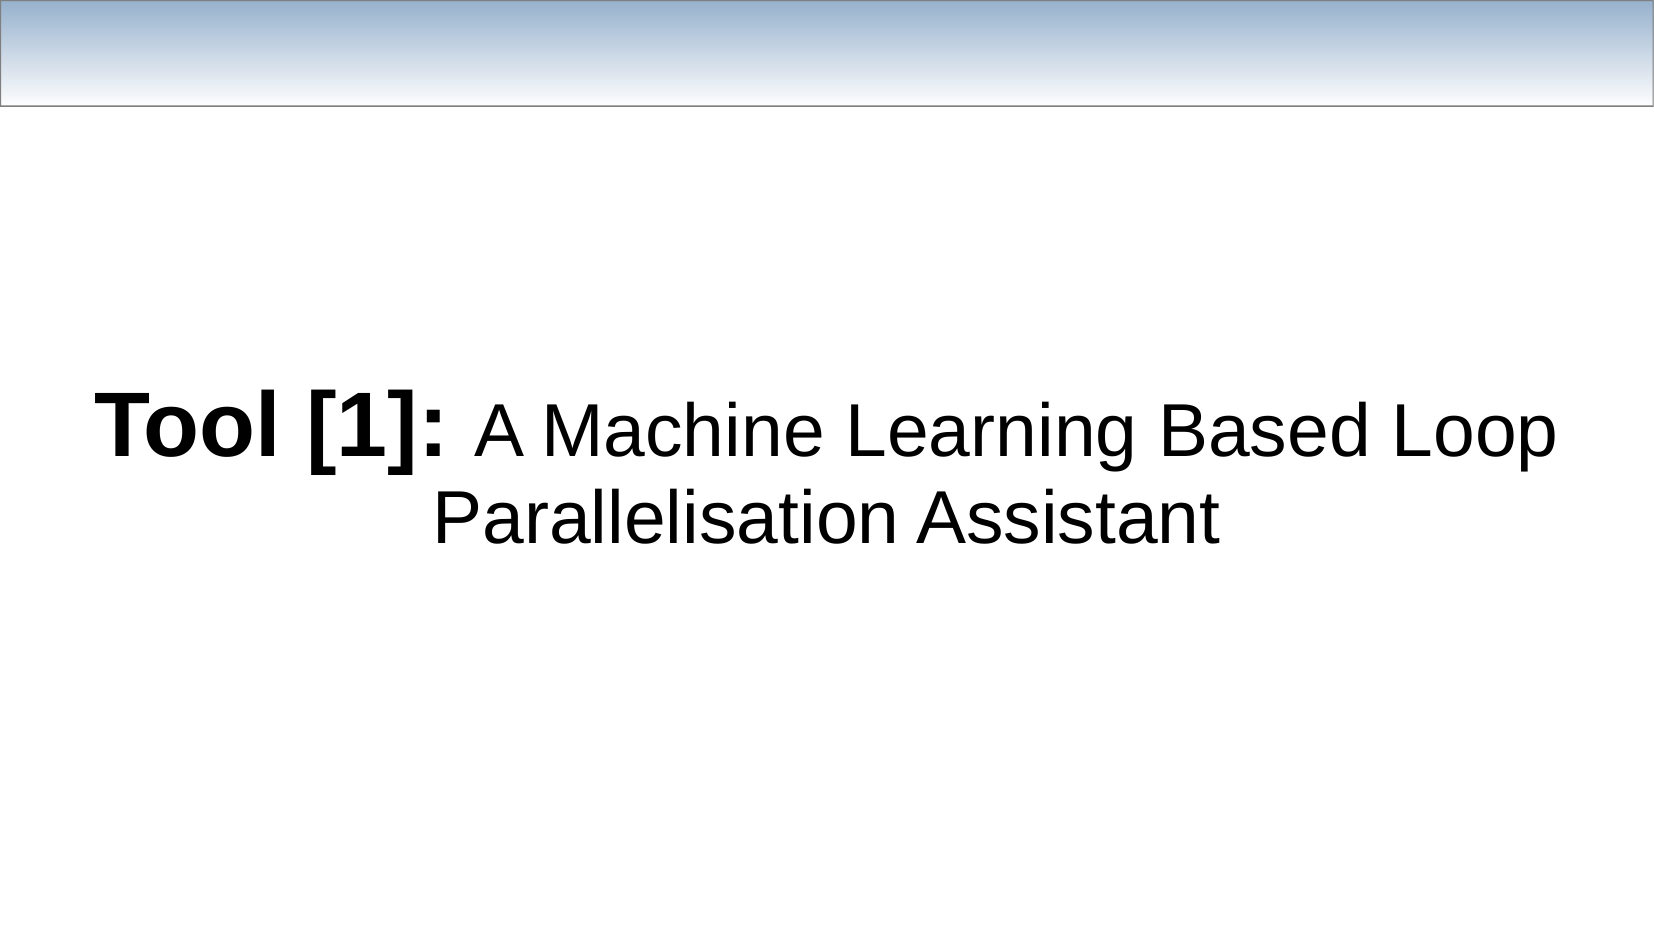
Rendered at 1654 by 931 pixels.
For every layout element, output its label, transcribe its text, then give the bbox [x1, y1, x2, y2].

title Tool [1]: A Machine Learning Based Loop Parallelisation Assistant [0, 2, 1654, 931]
